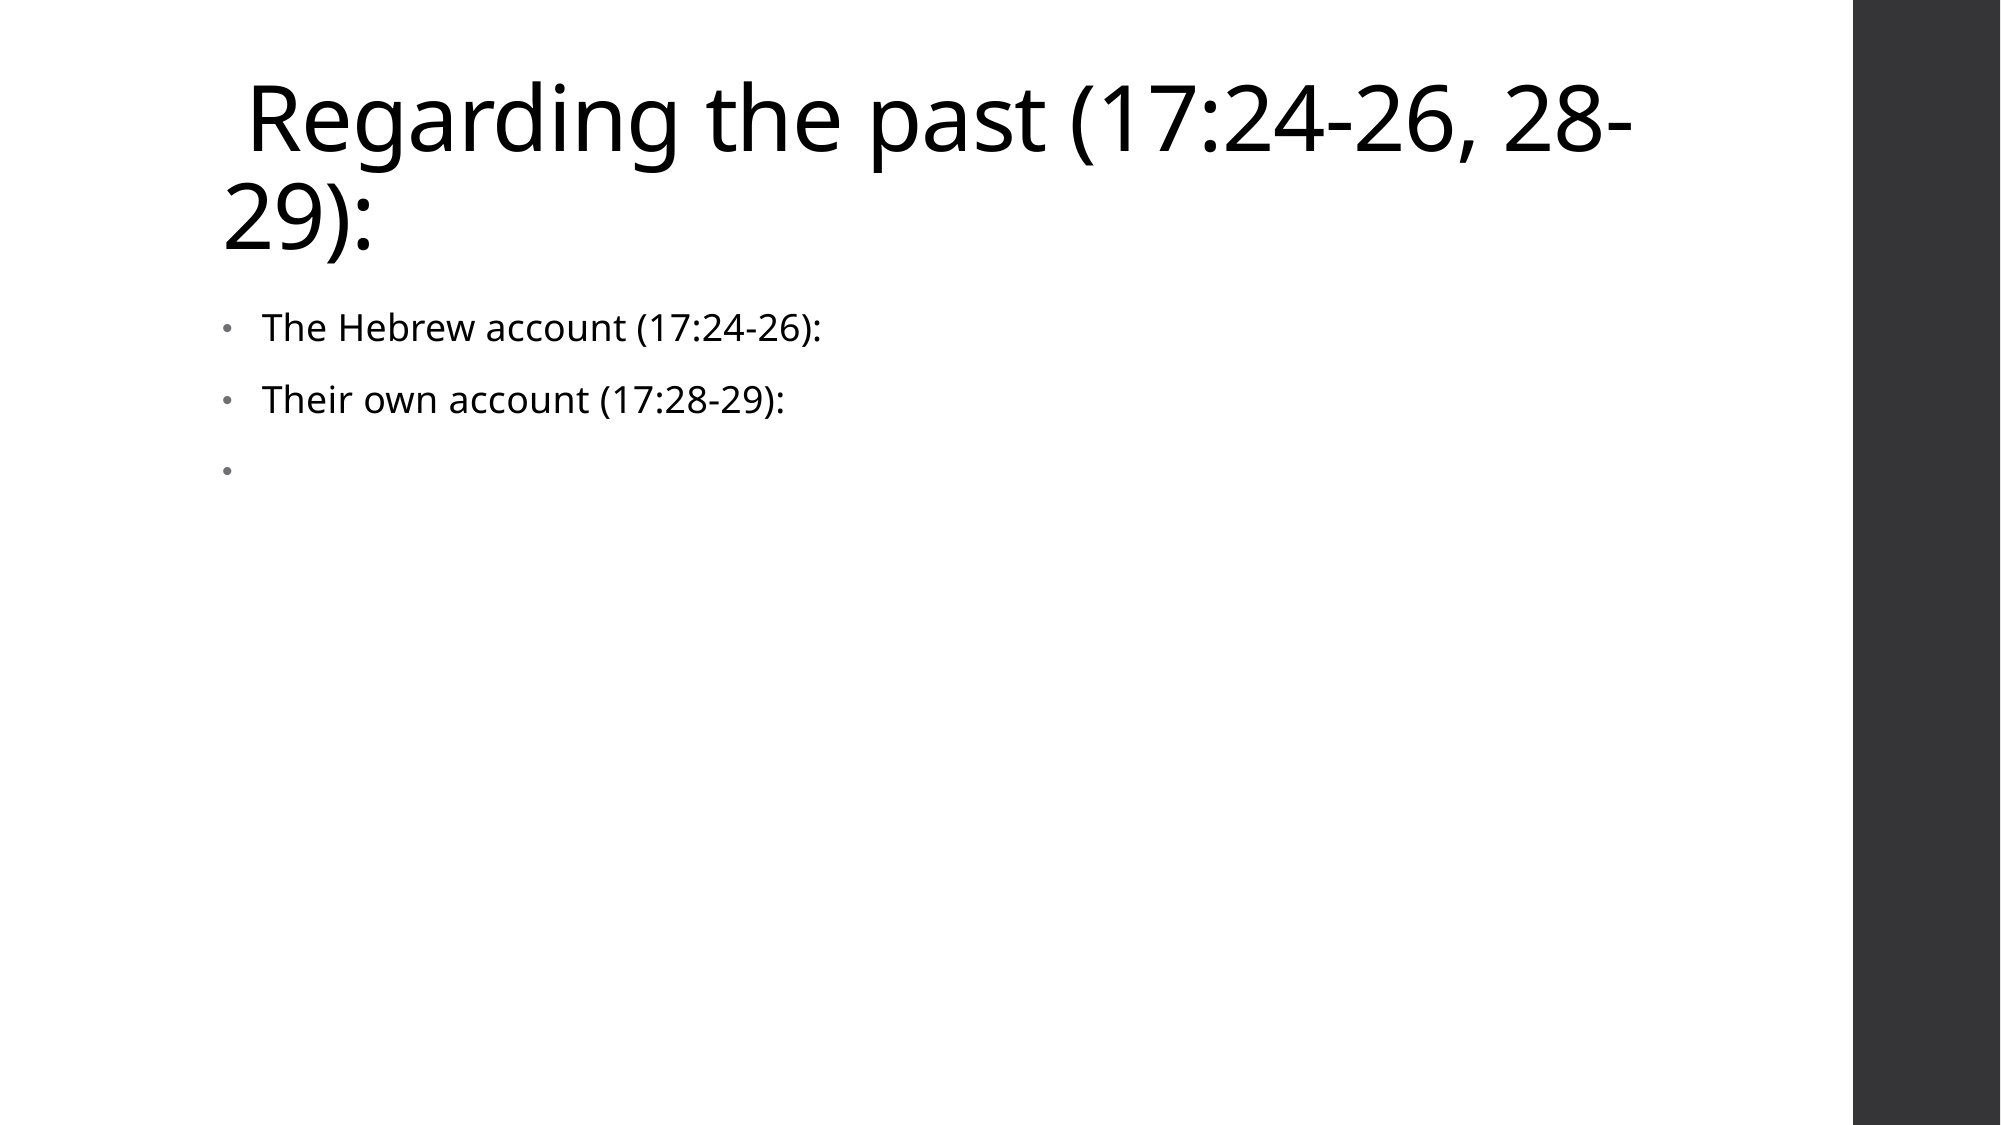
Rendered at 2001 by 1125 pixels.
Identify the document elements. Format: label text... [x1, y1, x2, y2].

title Regarding the past (17:24-26, 28-29): [206, 60, 1797, 278]
list The Hebrew account (17:24-26): Their own account (17:28-29): [206, 299, 1617, 1014]
